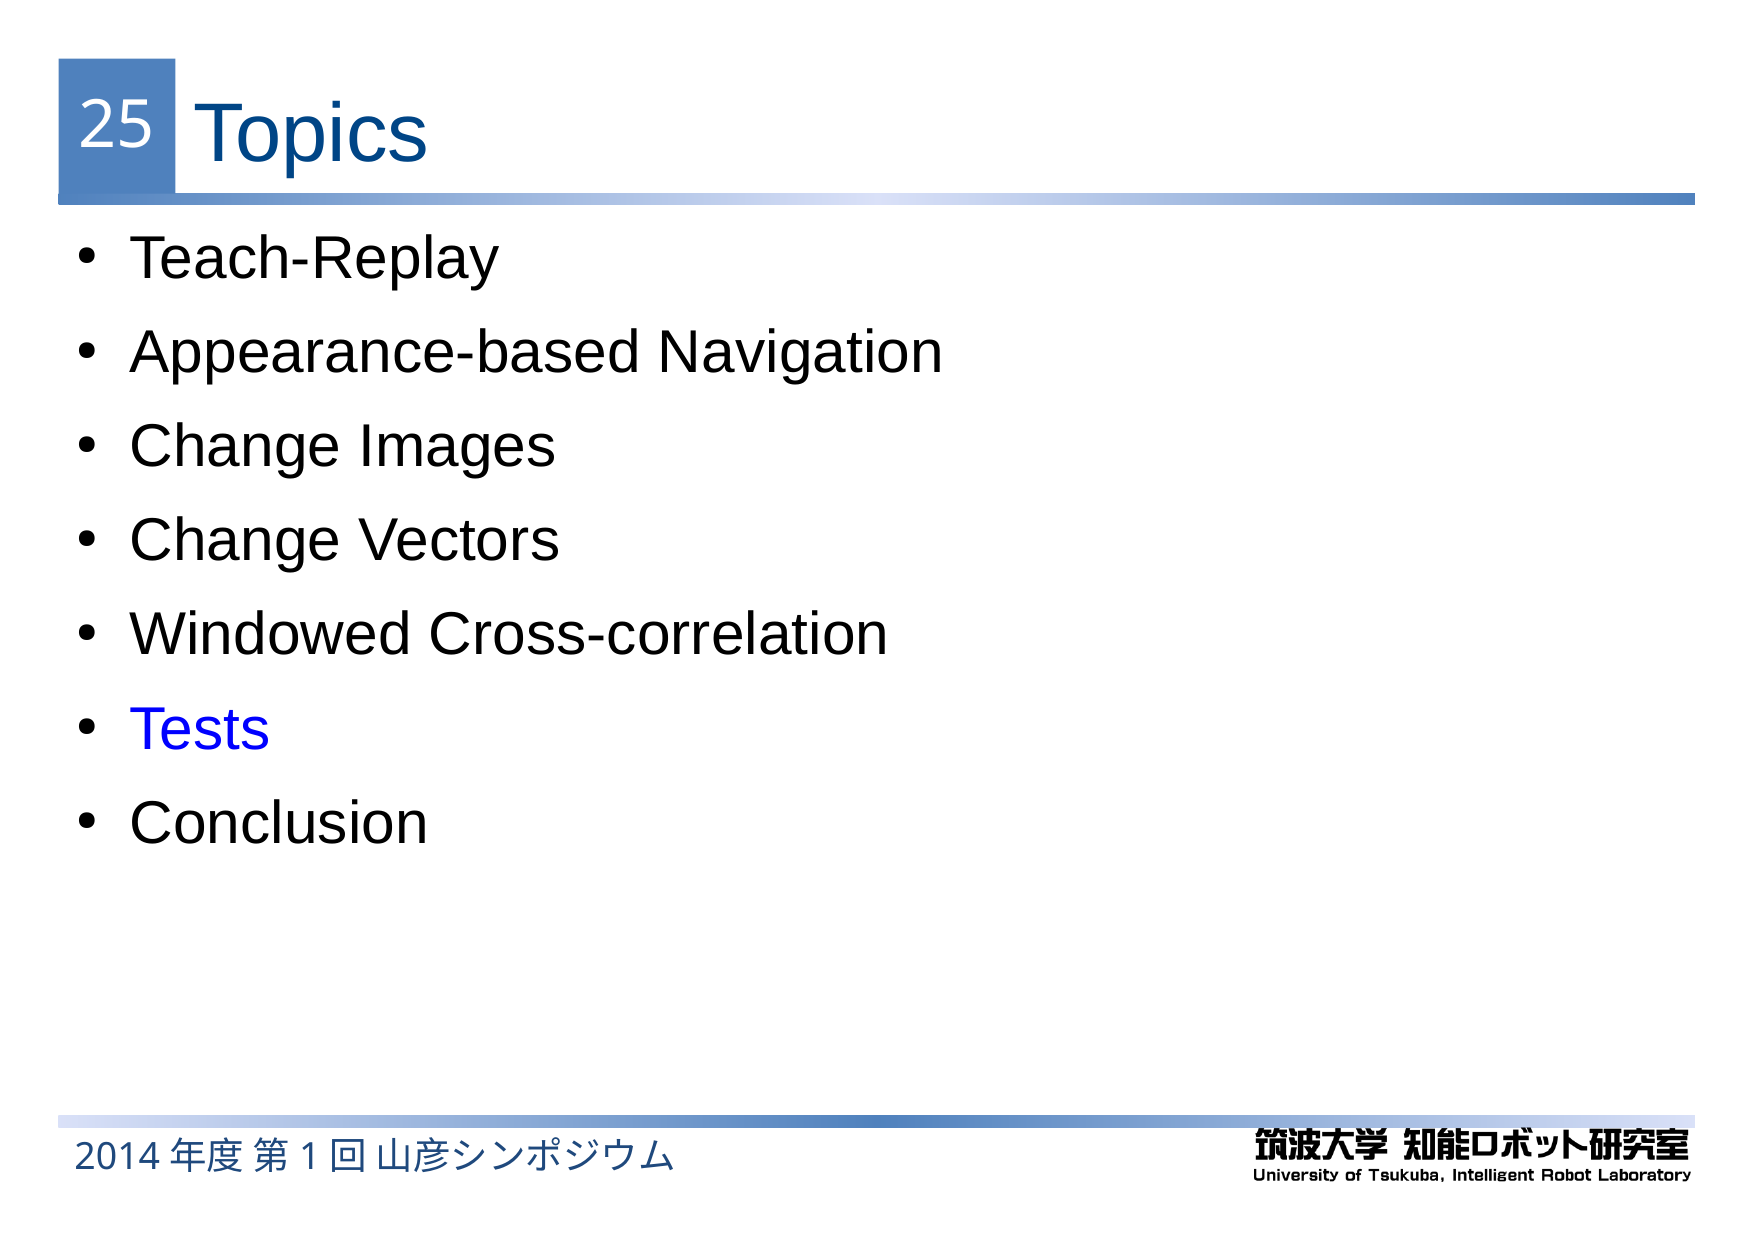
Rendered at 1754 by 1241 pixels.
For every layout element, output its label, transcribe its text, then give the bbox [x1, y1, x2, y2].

title Topics [193, 61, 1651, 205]
picture [1252, 1127, 1691, 1182]
list Teach-Replay Appearance-based Navigation Change Images Change Vectors Windowed Cross-correlation Tests Conclusion [58, 223, 1696, 1116]
